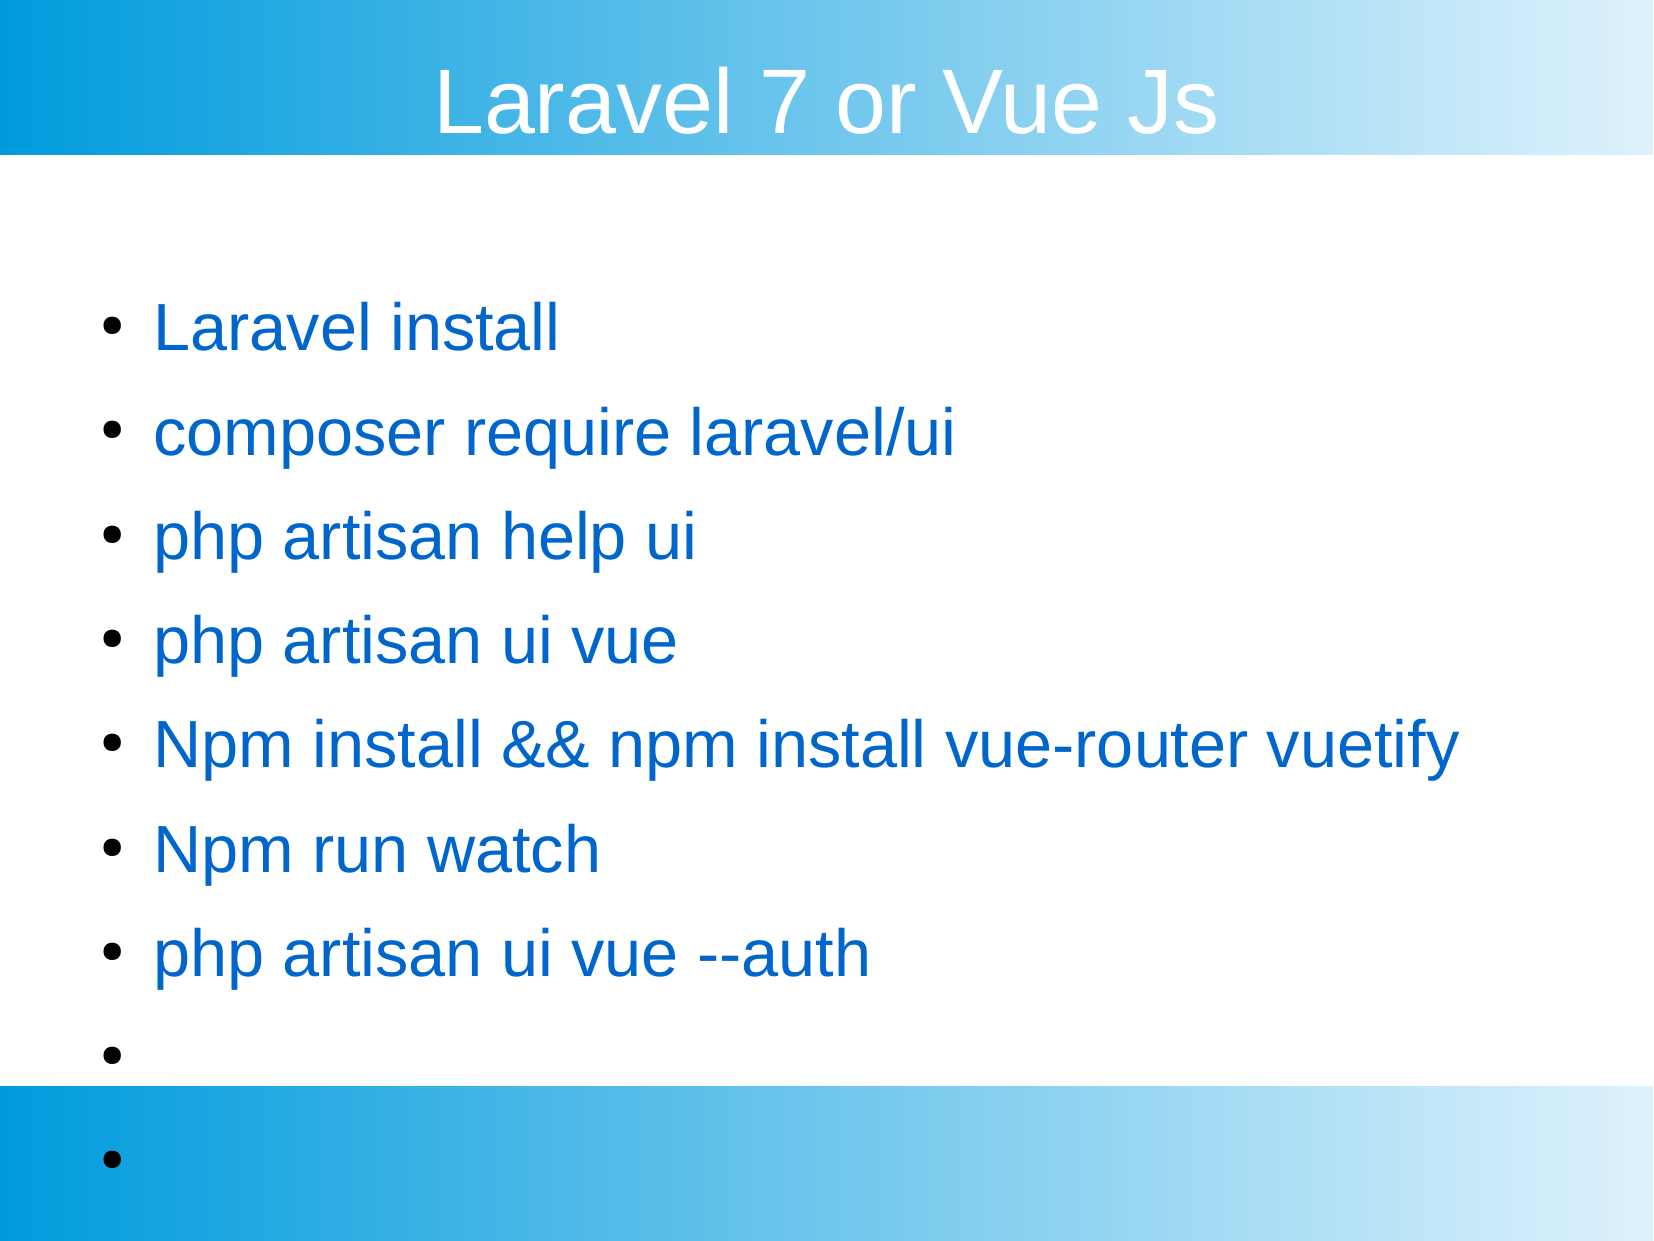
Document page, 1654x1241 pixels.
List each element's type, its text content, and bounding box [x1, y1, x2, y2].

title Laravel 7 or Vue Js [82, 49, 1571, 155]
list Laravel install composer require laravel/ui php artisan help ui php artisan ui vue Npm install && npm install vue-router vuetify Npm run watch php artisan ui vue --auth [82, 290, 1571, 1010]
